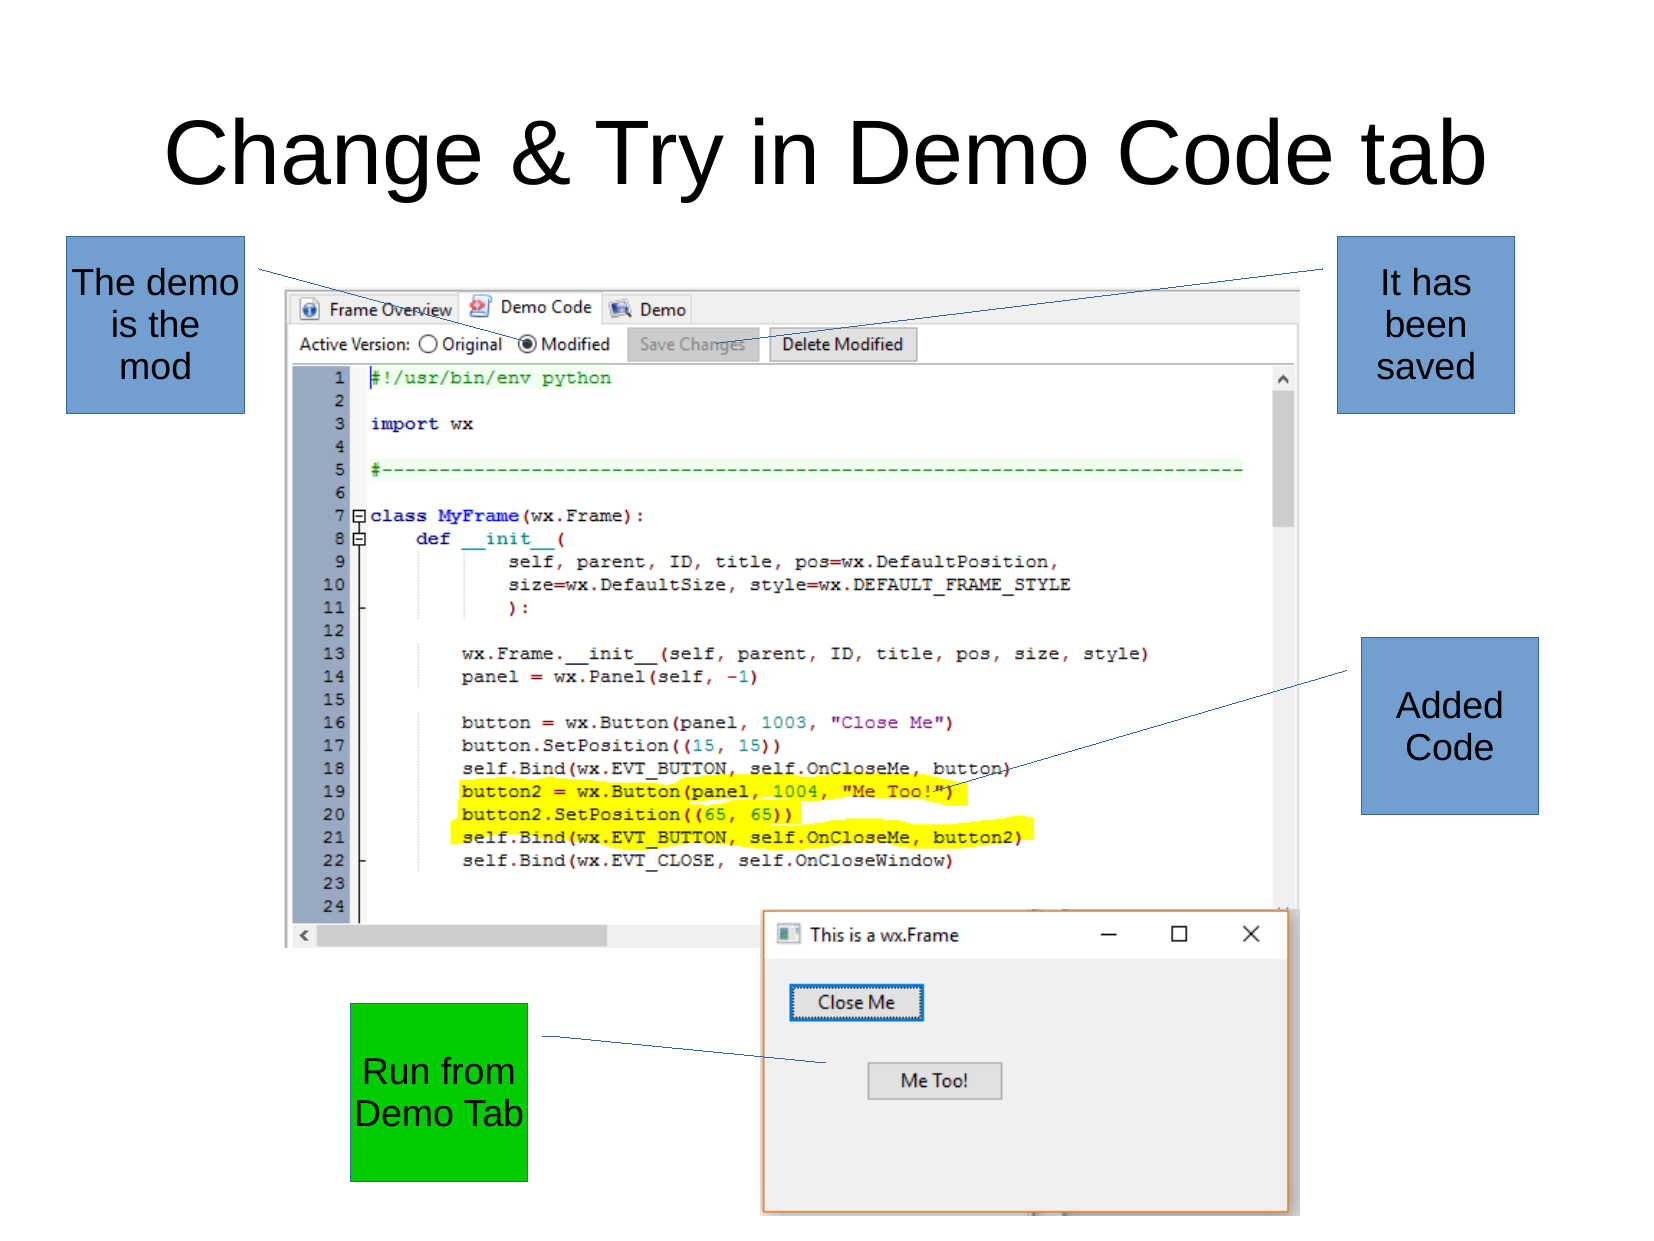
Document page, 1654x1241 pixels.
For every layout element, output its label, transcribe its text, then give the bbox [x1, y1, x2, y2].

text_box Added Code [1361, 638, 1538, 815]
text_box Run from Demo Tab [350, 1004, 528, 1181]
picture [284, 283, 1300, 1216]
text_box It has been saved [1338, 236, 1515, 413]
title Change & Try in Demo Code tab [82, 49, 1571, 257]
text_box The demo is the mod [67, 236, 244, 413]
